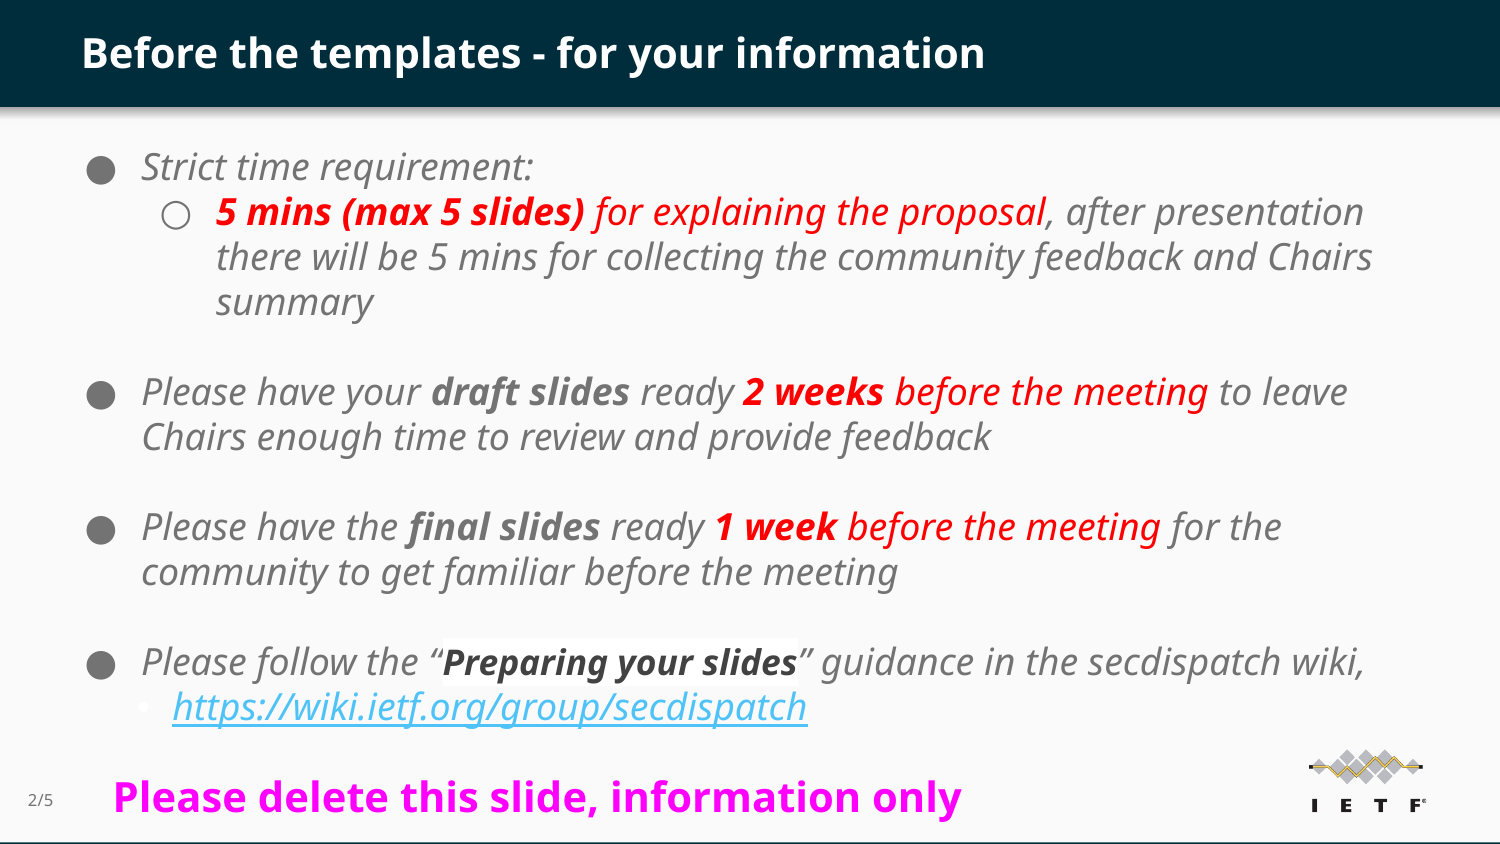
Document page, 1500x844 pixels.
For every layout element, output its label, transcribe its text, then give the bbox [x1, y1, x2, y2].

text_box Please delete this slide, information only [97, 755, 1347, 836]
text_box Strict time requirement: 5 mins (max 5 slides) for explaining the proposal, after presentation there will be 5 mins for collecting the community feedback and Chairs summary Please have your draft slides ready 2 weeks before the meeting to leave Chairs enough time to review and provide feedback Please have the final slides ready 1 week before the meeting for the community to get familiar before the meeting Please follow the “Preparing your slides” guidance in the secdispatch wiki, https://wiki.ietf.org/group/secdispatch [50, 128, 1450, 750]
title Before the templates - for your information [65, 2, 1464, 102]
picture [1299, 750, 1436, 820]
